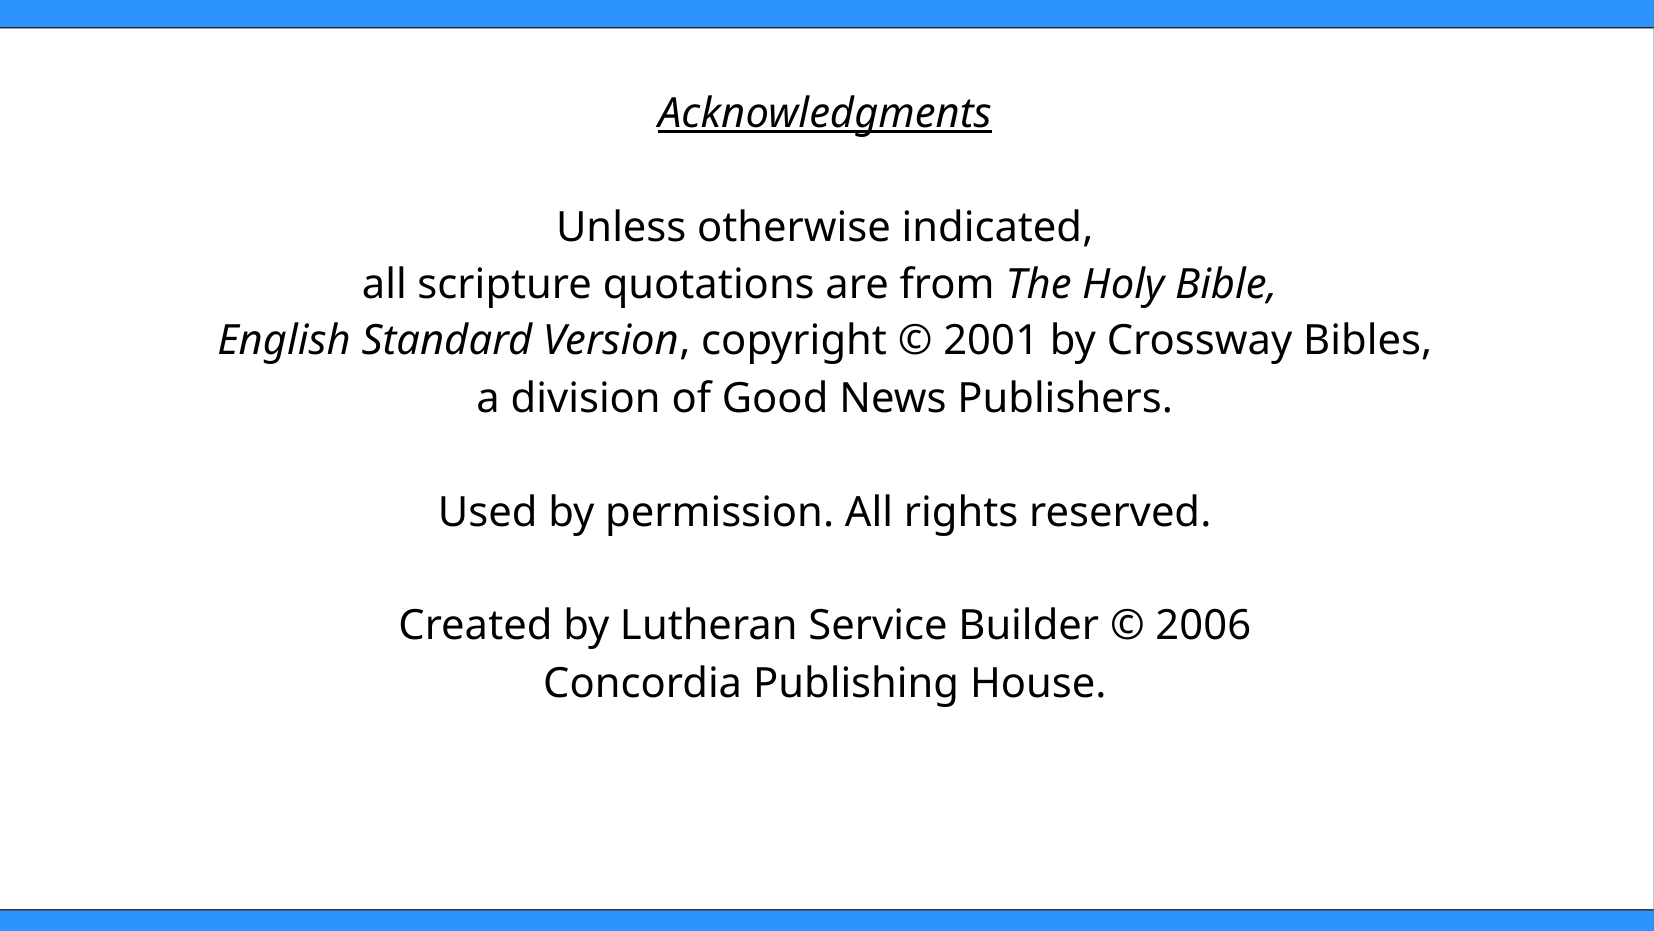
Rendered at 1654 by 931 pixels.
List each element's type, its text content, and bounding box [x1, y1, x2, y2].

text_box Acknowledgments Unless otherwise indicated, all scripture quotations are from The Holy Bible, English Standard Version, copyright © 2001 by Crossway Bibles, a division of Good News Publishers. Used by permission. All rights reserved. Created by Lutheran Service Builder © 2006 Concordia Publishing House. [90, 75, 1561, 701]
picture [0, 0, 1654, 931]
